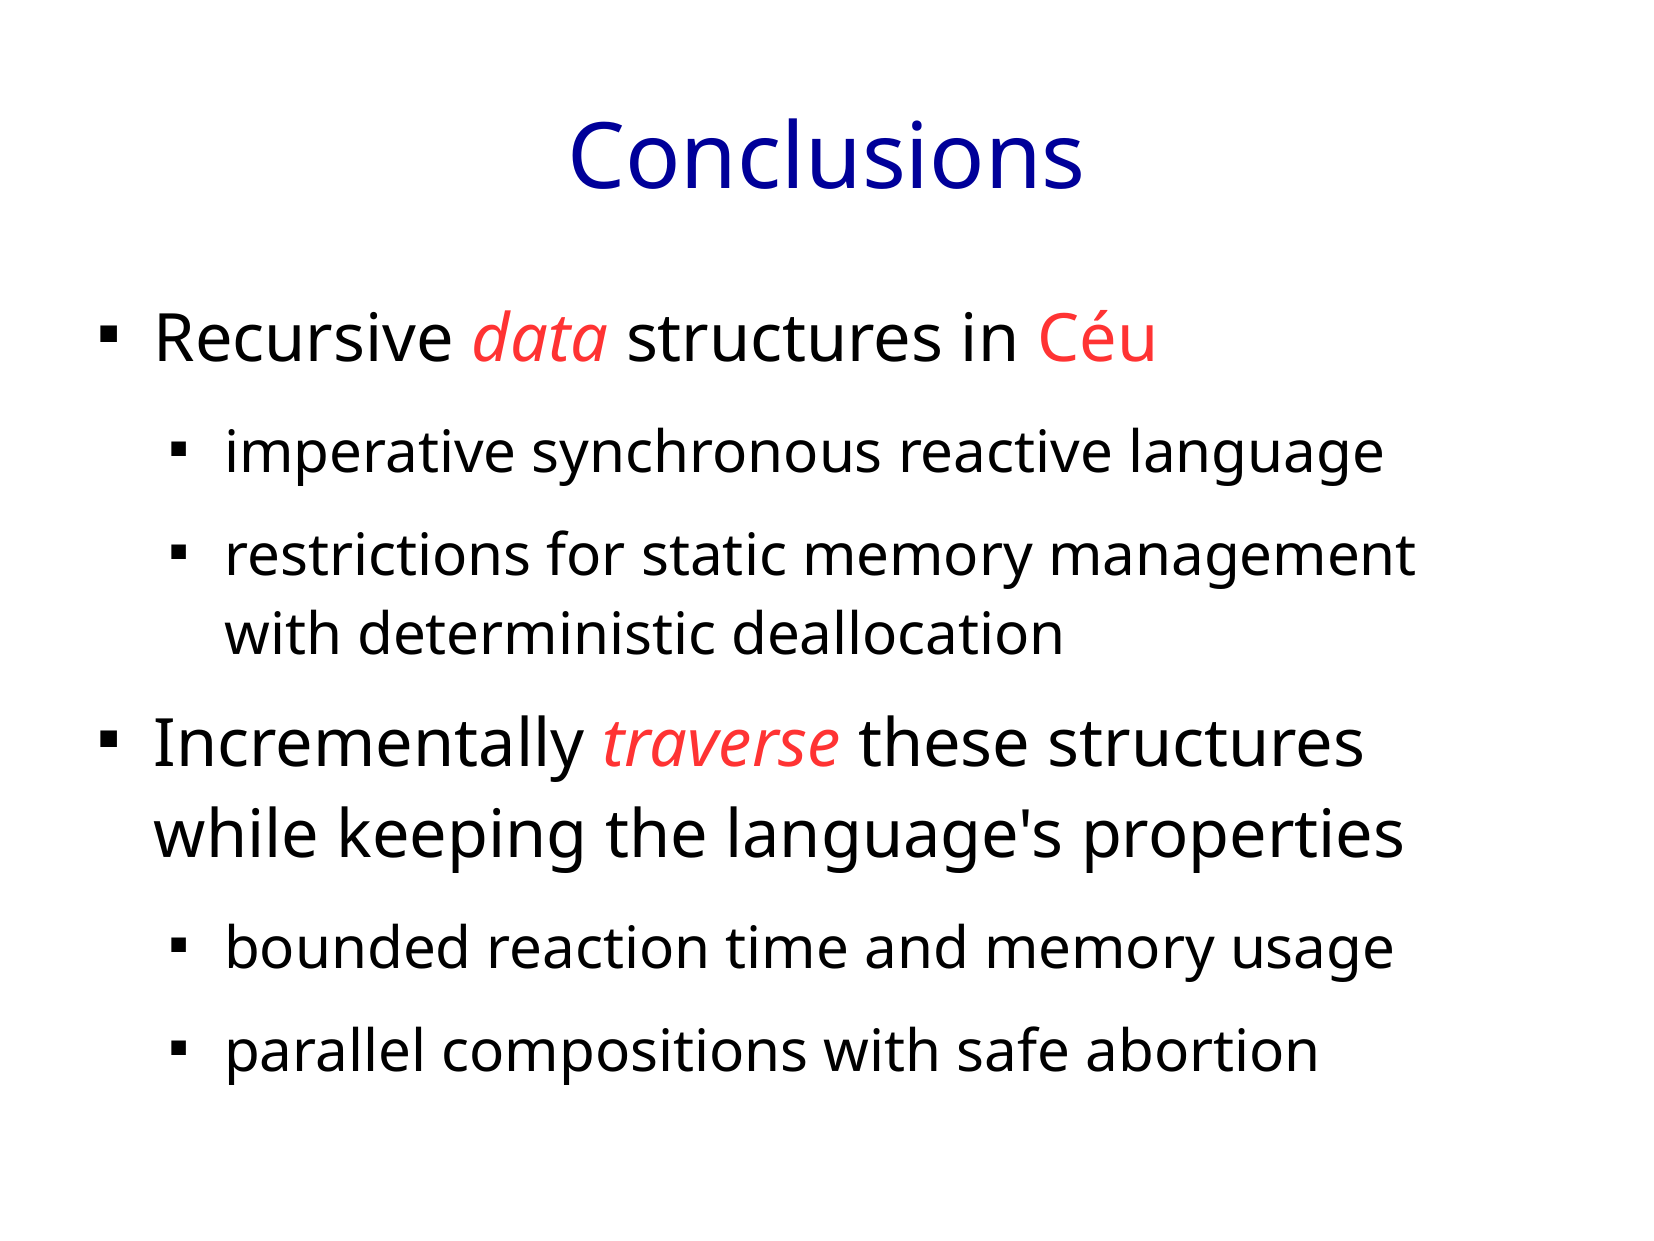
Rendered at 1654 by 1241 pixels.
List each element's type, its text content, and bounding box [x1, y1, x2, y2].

list Recursive data structures in Céu imperative synchronous reactive language restrictions for static memory management with deterministic deallocation Incrementally traverse these structures while keeping the language's properties bounded reaction time and memory usage parallel compositions with safe abortion [82, 290, 1571, 1171]
title Conclusions [82, 49, 1571, 257]
